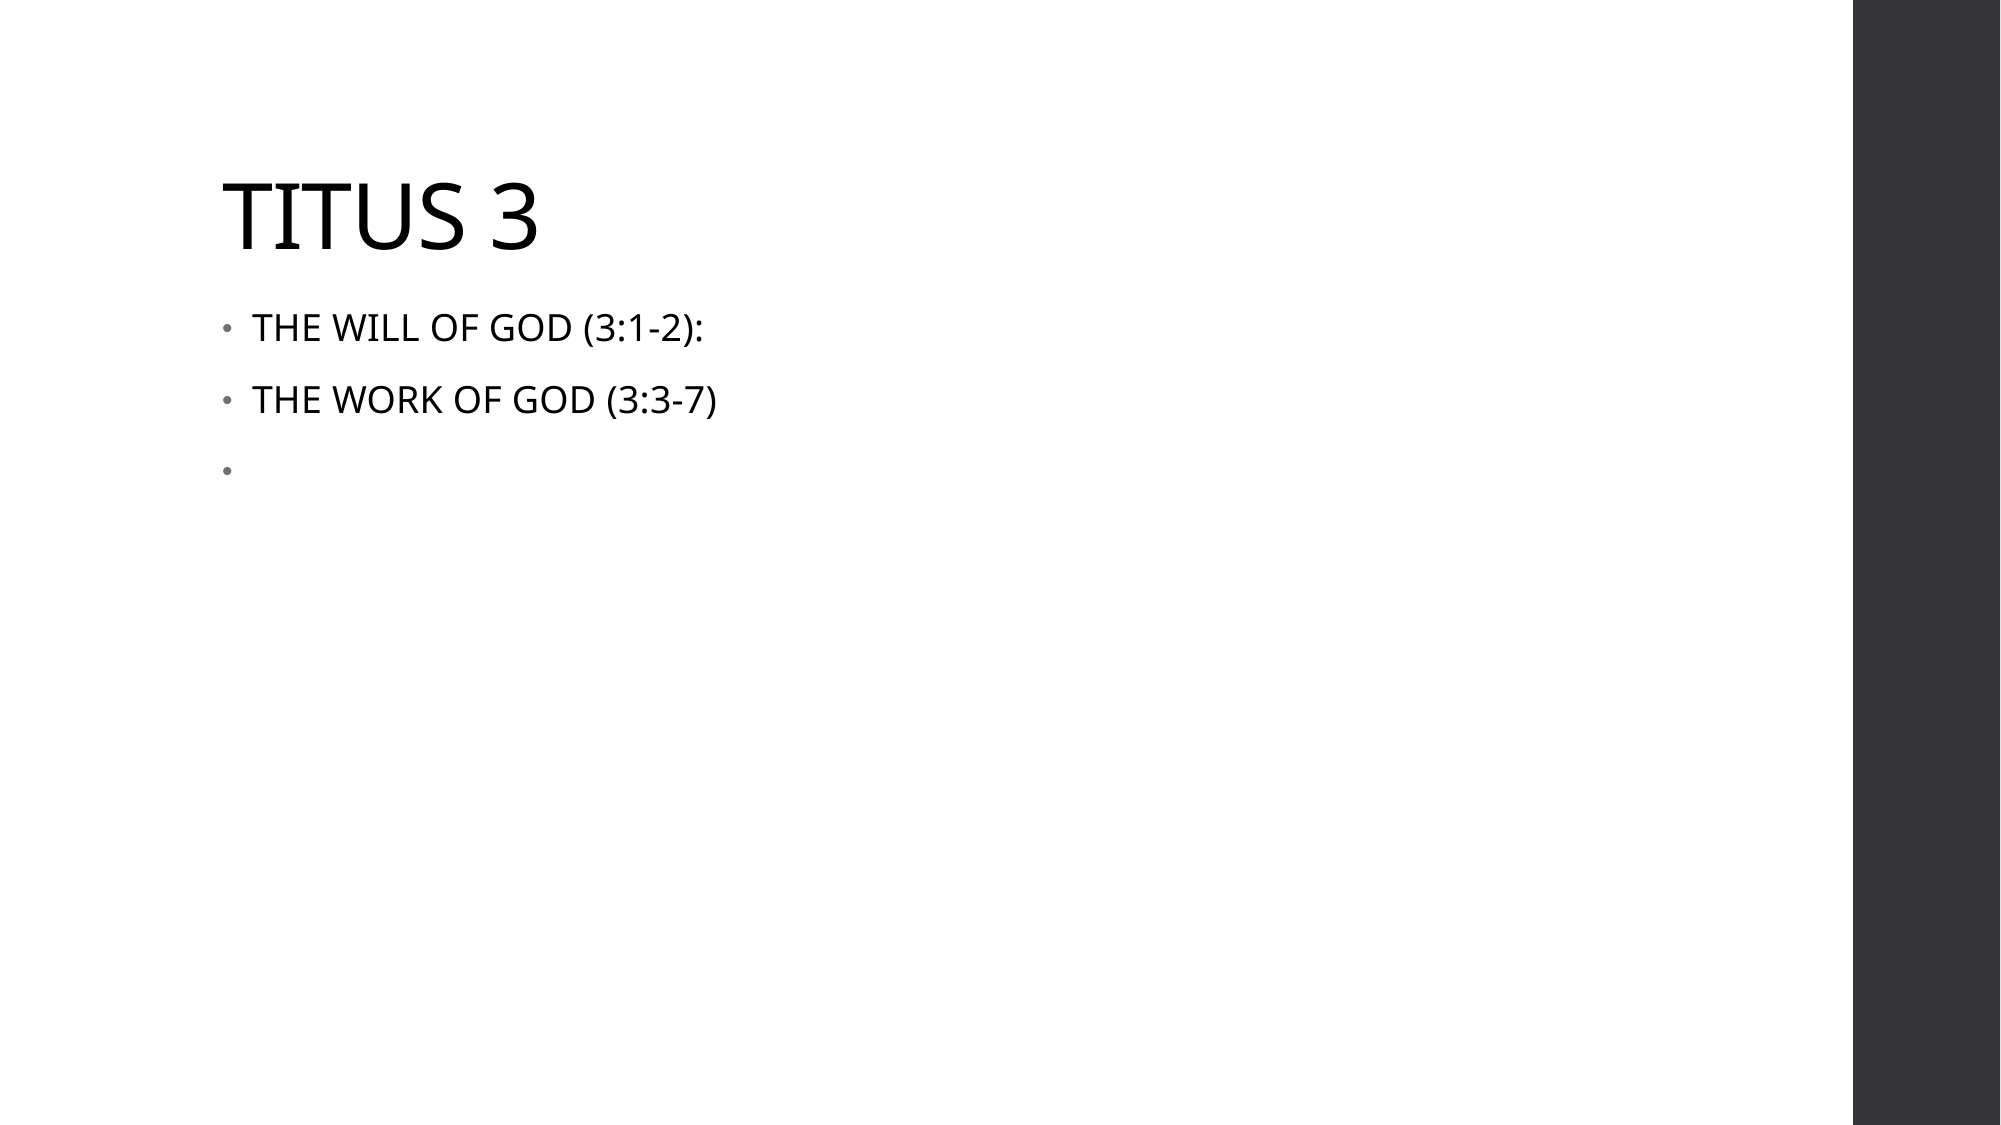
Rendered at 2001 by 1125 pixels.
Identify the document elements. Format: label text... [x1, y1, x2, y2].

title TITUS 3 [206, 60, 1797, 278]
list THE WILL OF GOD (3:1-2): THE WORK OF GOD (3:3-7) [206, 299, 1617, 1014]
